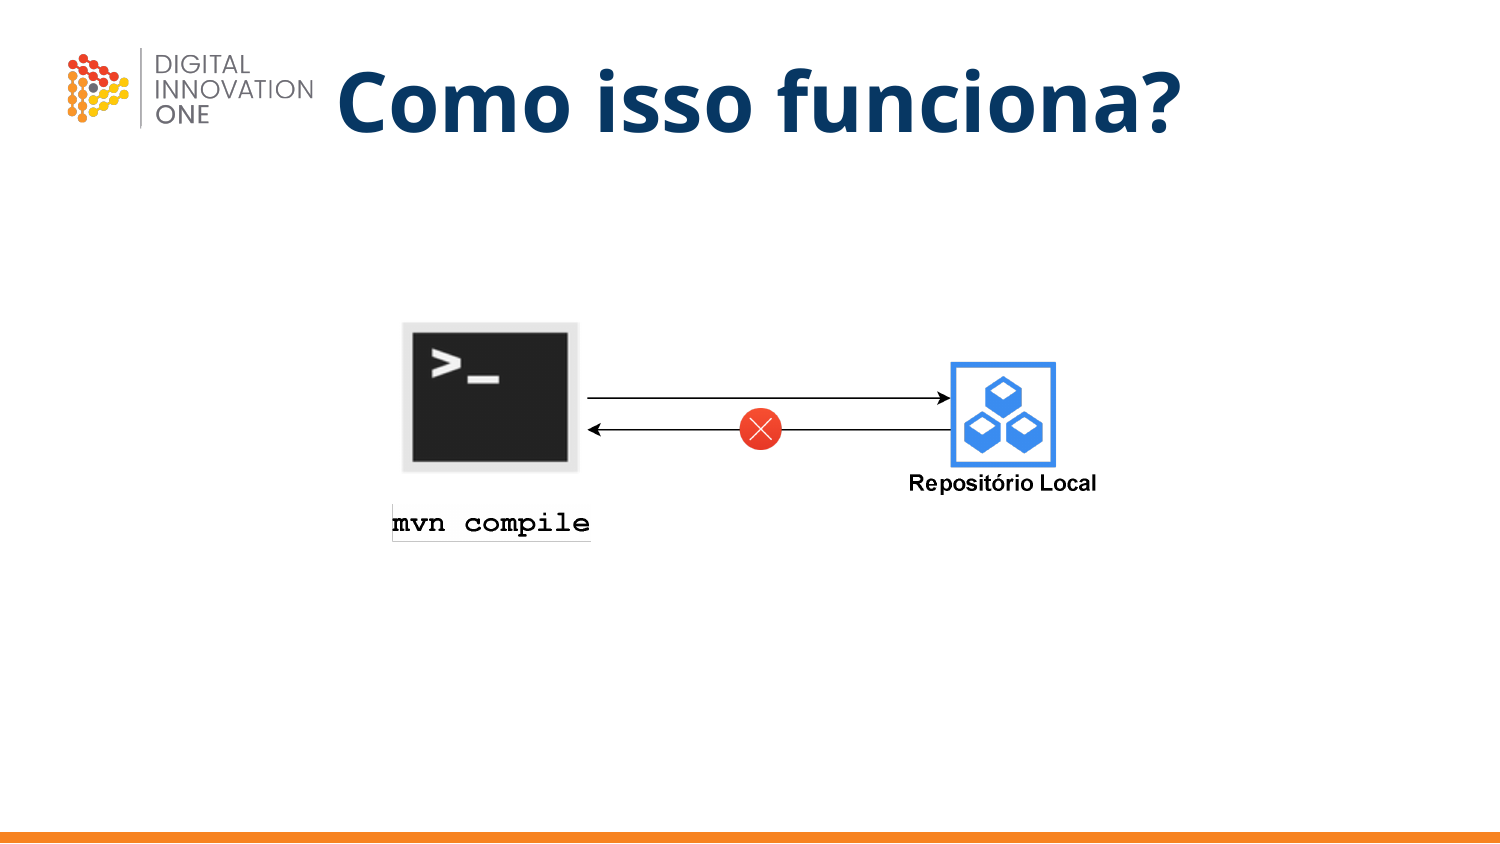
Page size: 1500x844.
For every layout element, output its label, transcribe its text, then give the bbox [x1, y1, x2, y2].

subtitle Como isso funciona? [51, 50, 1449, 148]
picture [51, 39, 330, 137]
text_box [0, 832, 1500, 843]
picture [391, 301, 1109, 543]
